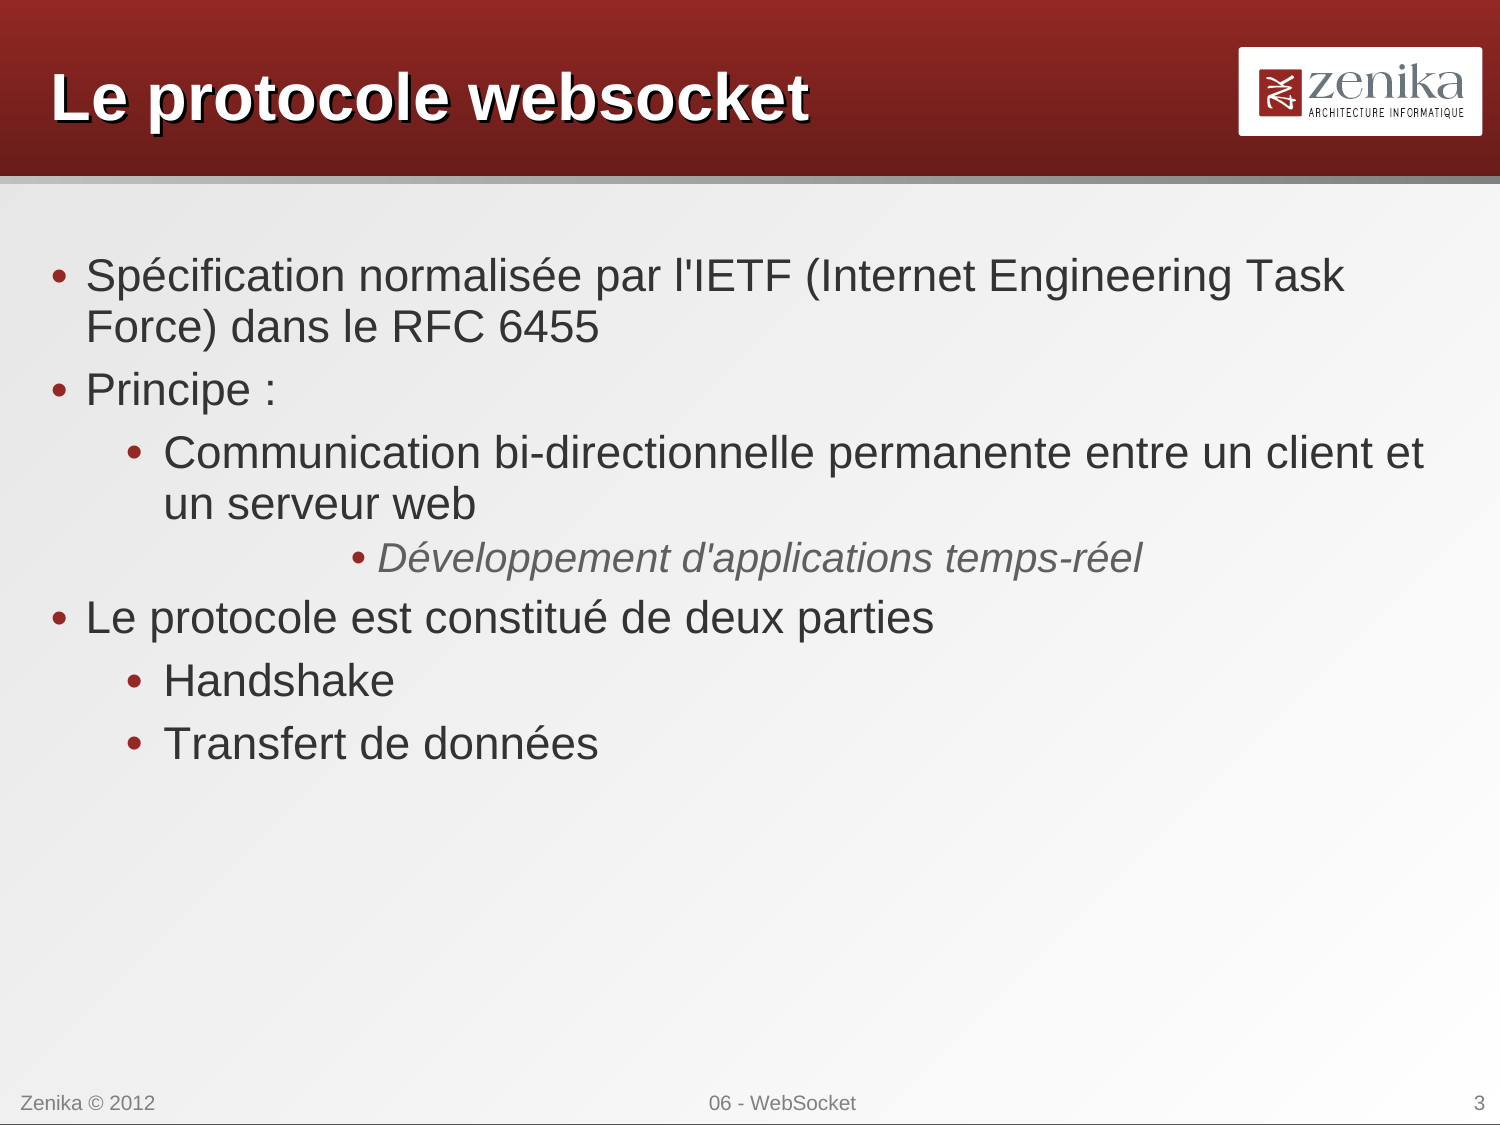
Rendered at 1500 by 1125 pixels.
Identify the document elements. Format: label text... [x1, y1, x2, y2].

picture [1257, 58, 1464, 125]
title Le protocole websocket [50, 15, 1206, 180]
list Spécification normalisée par l'IETF (Internet Engineering Task Force) dans le RFC 6455 Principe : Communication bi-directionnelle permanente entre un client et un serveur web Développement d'applications temps-réel Le protocole est constitué de deux parties Handshake Transfert de données [50, 249, 1435, 1079]
